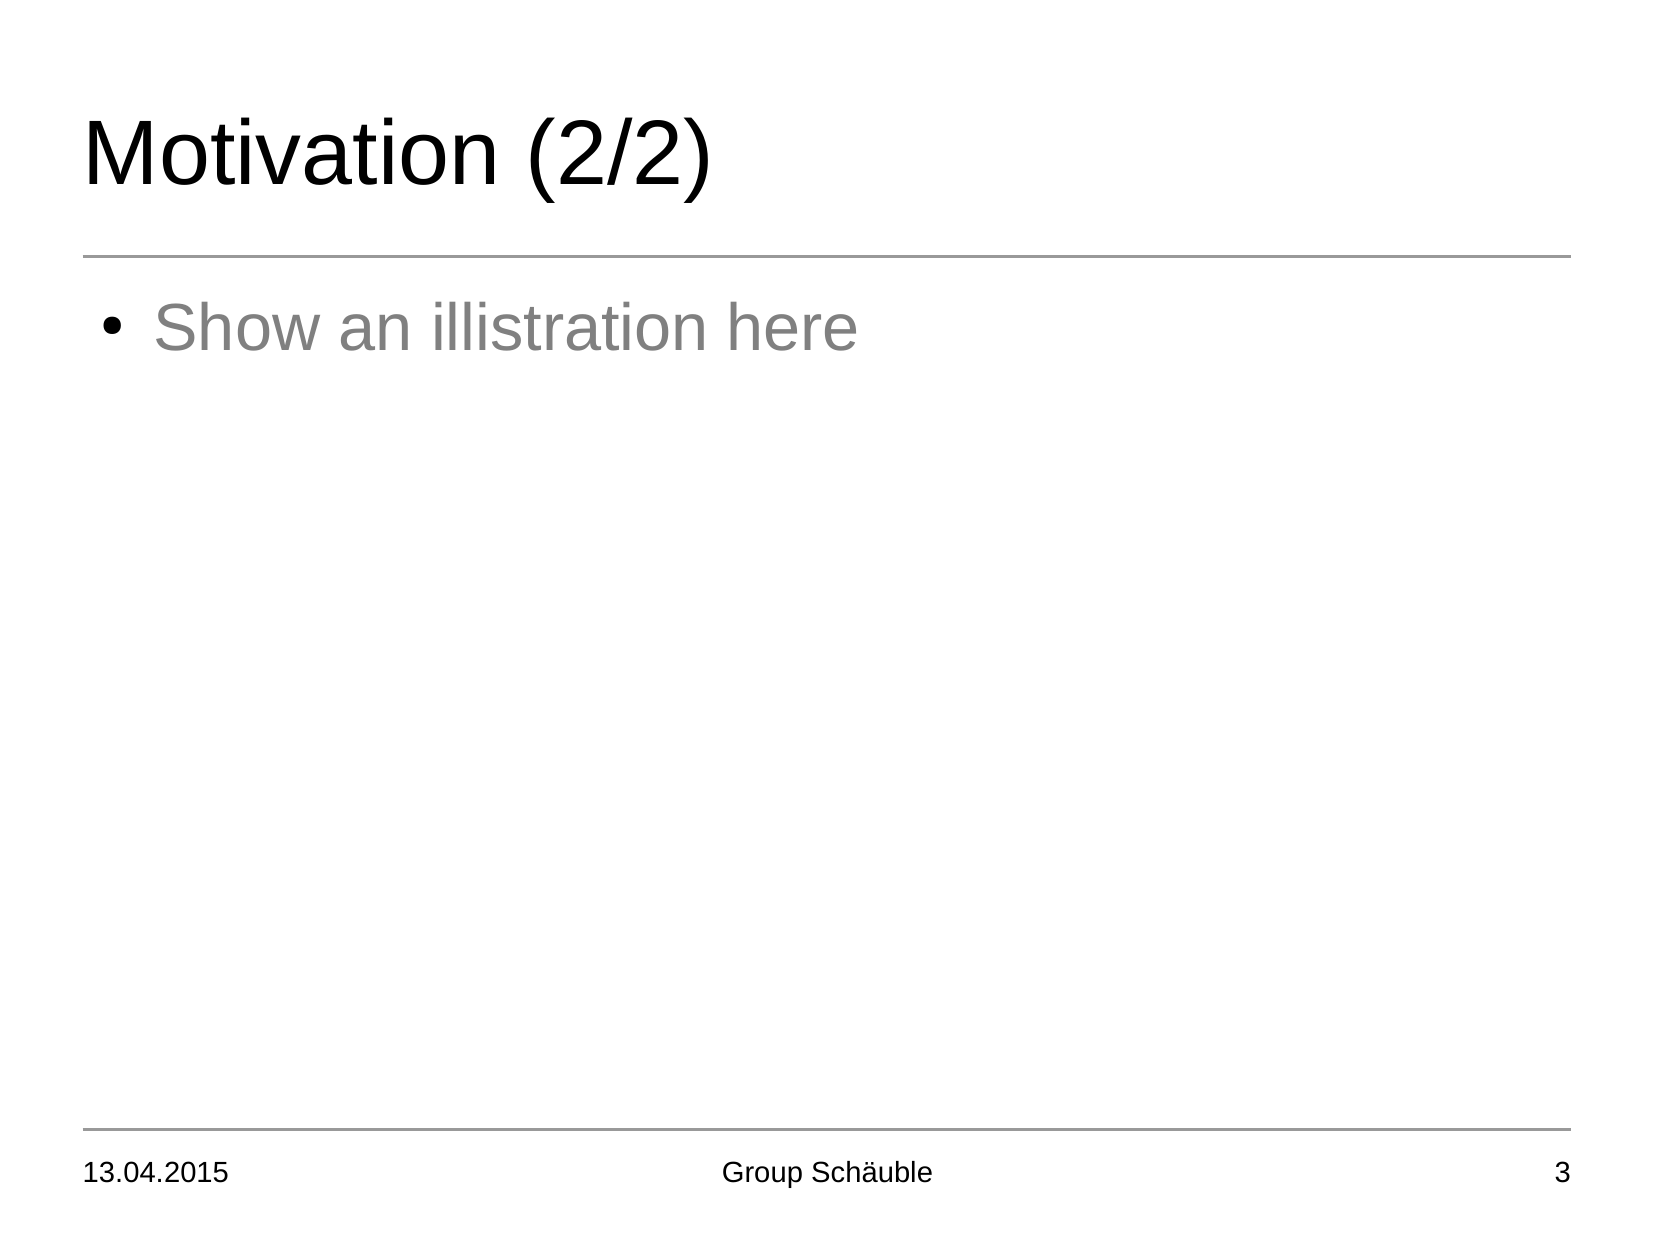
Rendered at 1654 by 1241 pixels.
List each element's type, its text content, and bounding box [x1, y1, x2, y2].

title Motivation (2/2) [82, 49, 1571, 257]
list Show an illistration here [82, 290, 1571, 1010]
